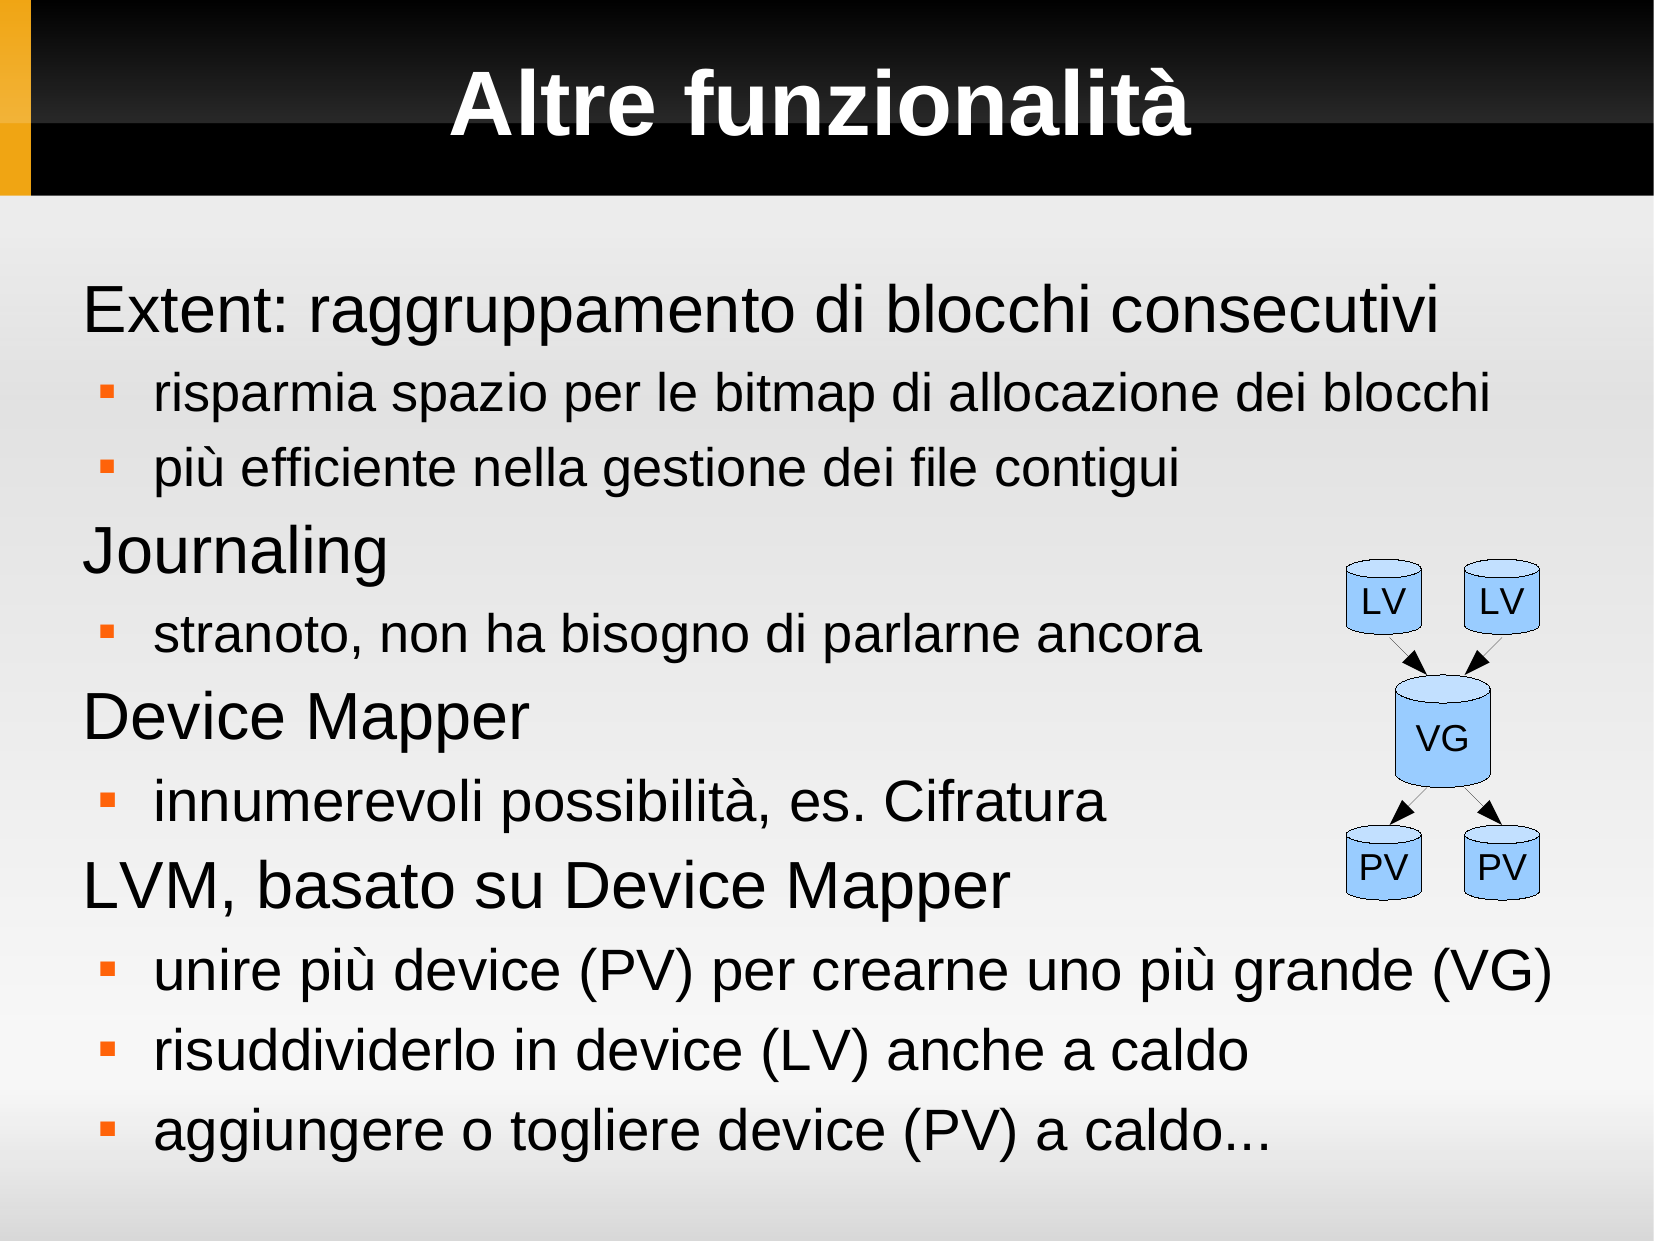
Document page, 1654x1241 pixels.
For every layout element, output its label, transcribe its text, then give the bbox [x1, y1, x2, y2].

title Altre funzionalità [76, 0, 1565, 208]
text_box LV [1346, 570, 1422, 635]
text_box VG [1395, 690, 1491, 788]
text_box PV [1346, 835, 1422, 901]
text_box LV [1464, 570, 1540, 635]
picture [0, 0, 1654, 1241]
list Extent: raggruppamento di blocchi consecutivi risparmia spazio per le bitmap di allocazione dei blocchi più efficiente nella gestione dei file contigui Journaling stranoto, non ha bisogno di parlarne ancora Device Mapper innumerevoli possibilità, es. Cifratura LVM, basato su Device Mapper unire più device (PV) per crearne uno più grande (VG) risuddividerlo in device (LV) anche a caldo aggiungere o togliere device (PV) a caldo... [82, 272, 1571, 1175]
text_box PV [1464, 836, 1540, 901]
